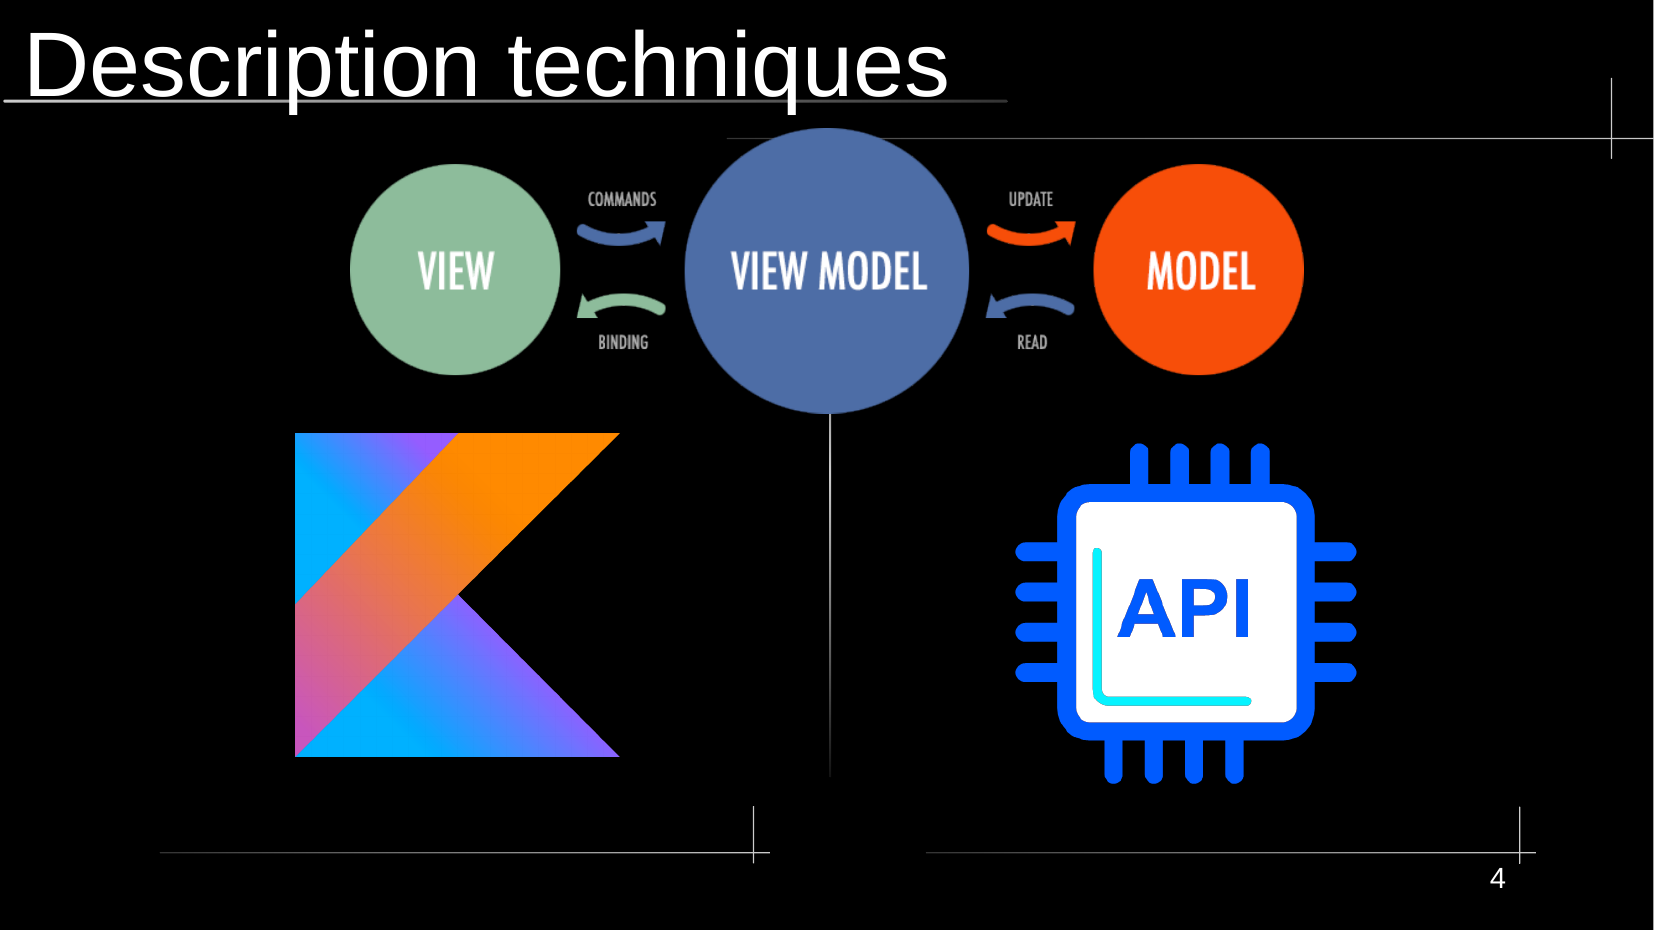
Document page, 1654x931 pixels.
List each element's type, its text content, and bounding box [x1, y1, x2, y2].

picture [295, 433, 620, 758]
title Description techniques [23, 2, 1589, 128]
picture [350, 128, 1421, 857]
